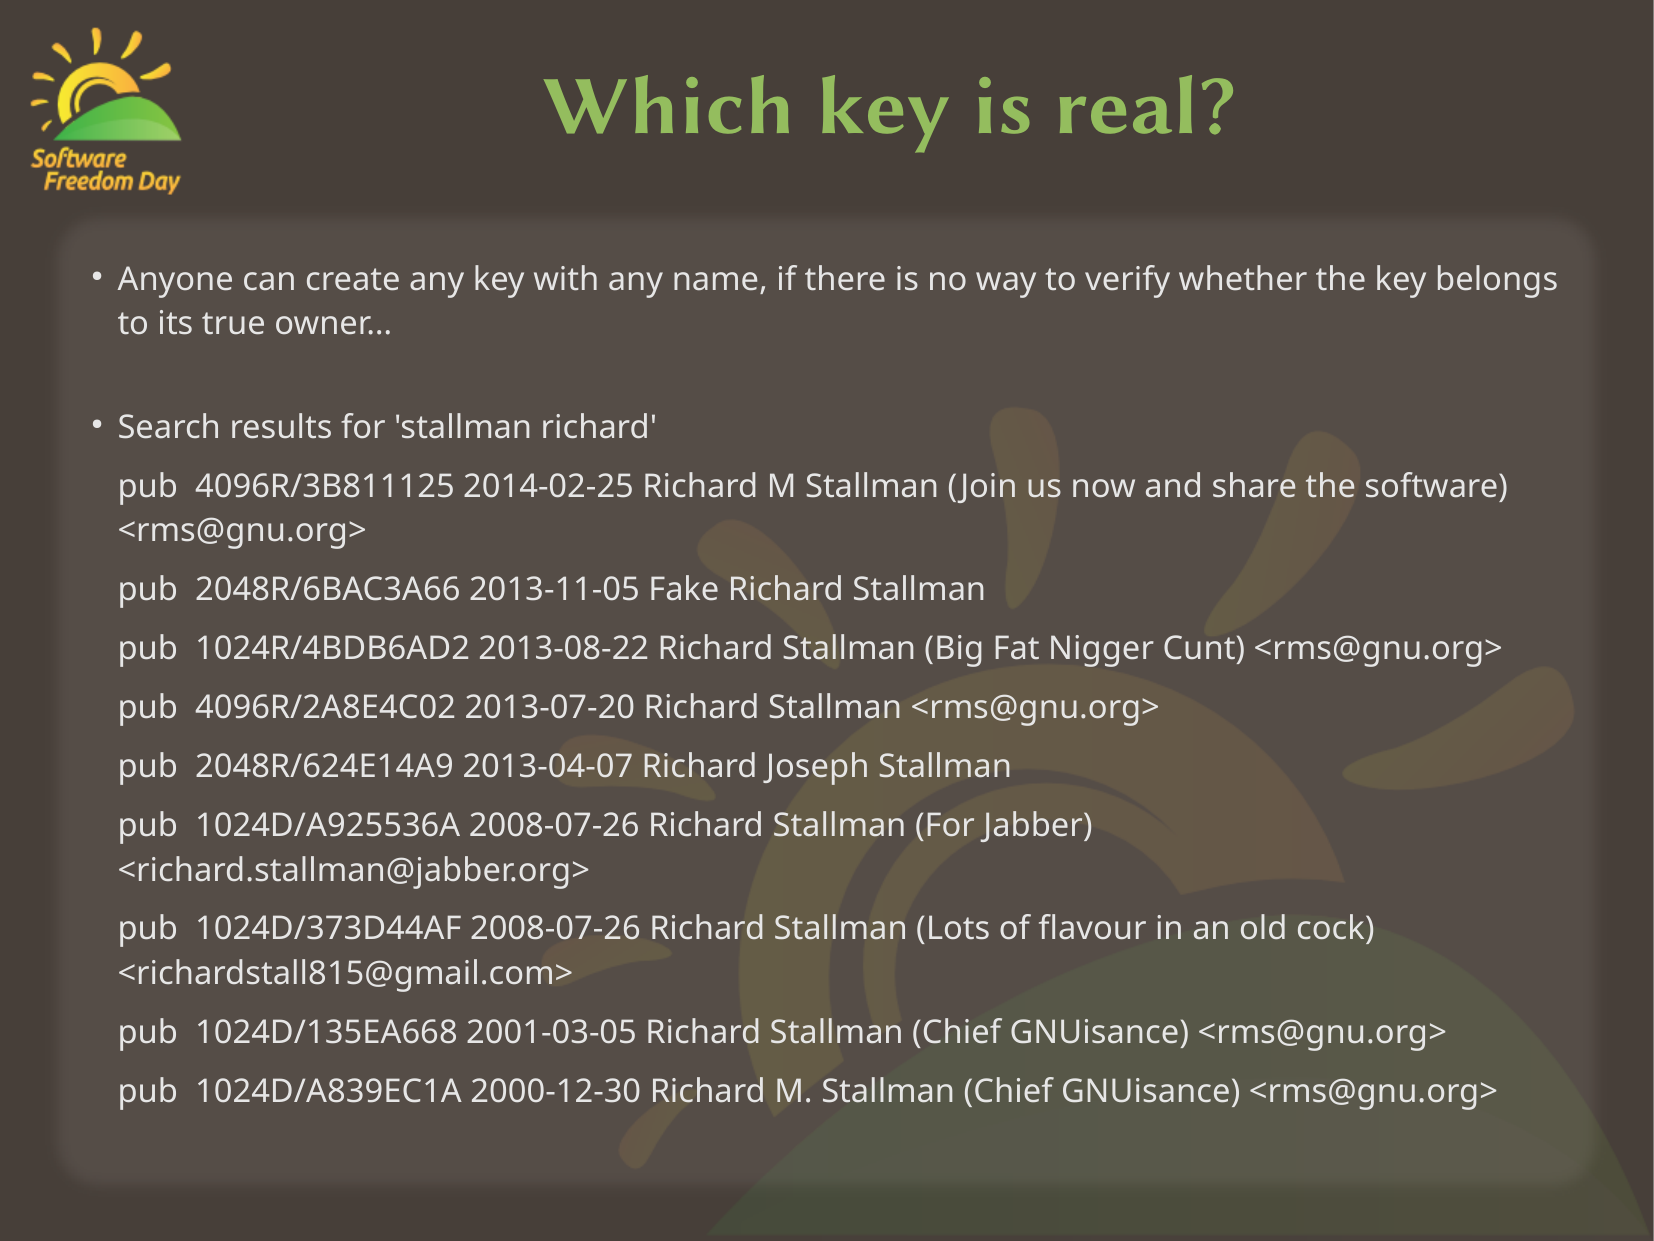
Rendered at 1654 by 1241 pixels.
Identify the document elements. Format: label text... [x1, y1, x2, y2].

title Which key is real? [210, 9, 1571, 205]
picture [0, 0, 1654, 1241]
list Anyone can create any key with any name, if there is no way to verify whether the key belongs to its true owner… Search results for 'stallman richard' pub 4096R/3B811125 2014-02-25 Richard M Stallman (Join us now and share the software) <rms@gnu.org> pub 2048R/6BAC3A66 2013-11-05 Fake Richard Stallman pub 1024R/4BDB6AD2 2013-08-22 Richard Stallman (Big Fat Nigger Cunt) <rms@gnu.org> pub 4096R/2A8E4C02 2013-07-20 Richard Stallman <rms@gnu.org> pub 2048R/624E14A9 2013-04-07 Richard Joseph Stallman pub 1024D/A925536A 2008-07-26 Richard Stallman (For Jabber) <richard.stallman@jabber.org> pub 1024D/373D44AF 2008-07-26 Richard Stallman (Lots of flavour in an old cock) <richardstall815@gmail.com> pub 1024D/135EA668 2001-03-05 Richard Stallman (Chief GNUisance) <rms@gnu.org> pub 1024D/A839EC1A 2000-12-30 Richard M. Stallman (Chief GNUisance) <rms@gnu.org> [82, 255, 1571, 1141]
